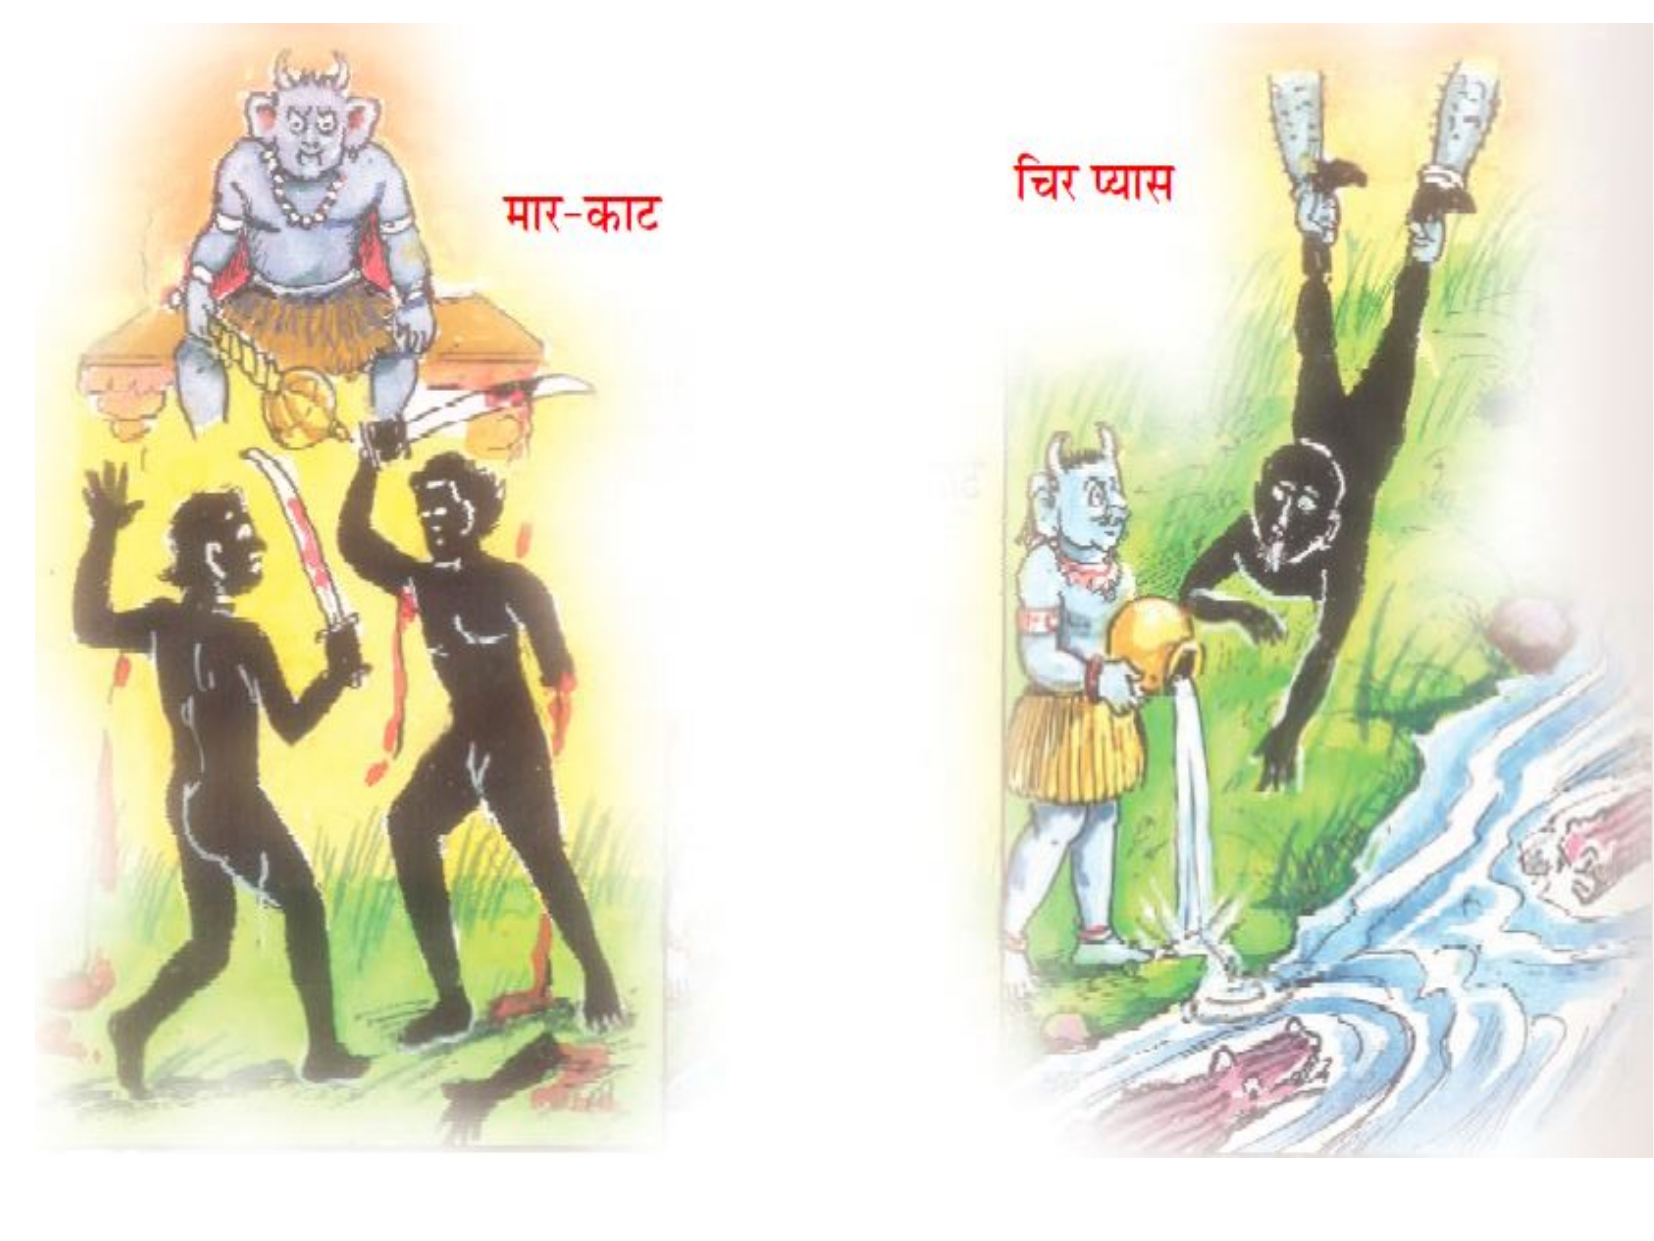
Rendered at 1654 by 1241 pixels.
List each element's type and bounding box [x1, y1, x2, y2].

picture [35, 23, 1654, 1158]
